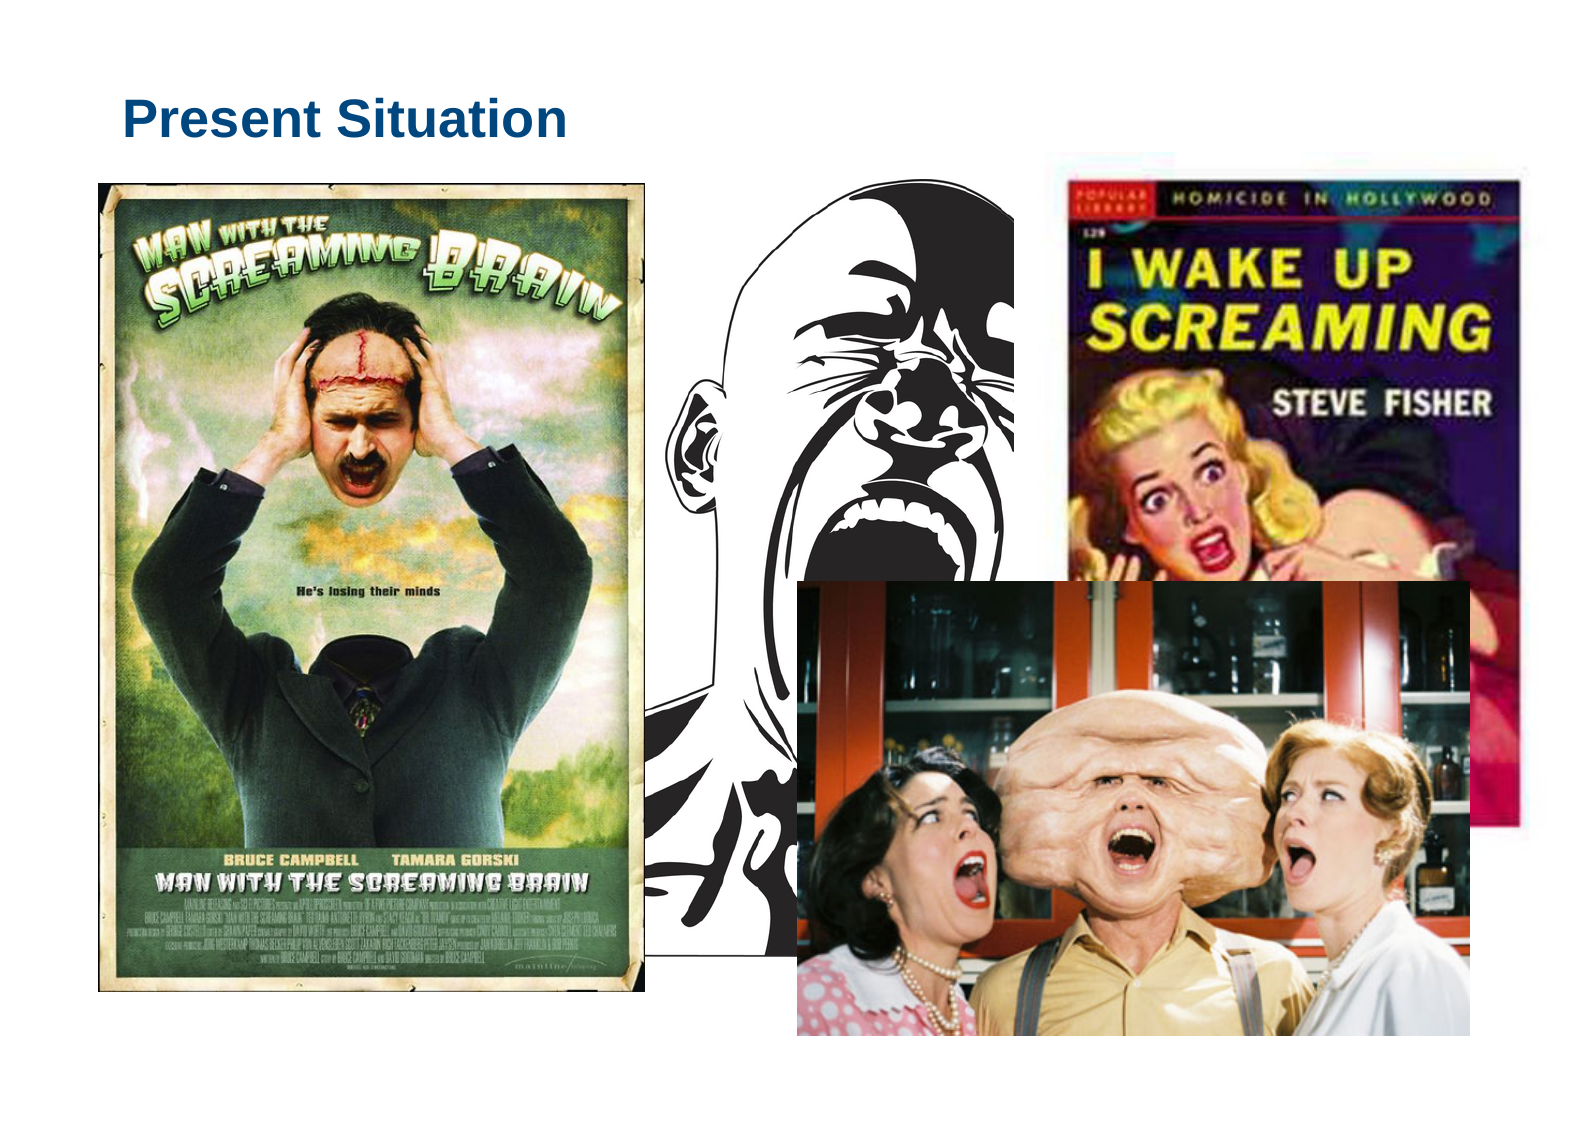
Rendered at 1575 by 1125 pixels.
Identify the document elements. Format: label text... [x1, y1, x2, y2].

picture [98, 152, 1575, 1036]
title Present Situation [122, 76, 1541, 157]
